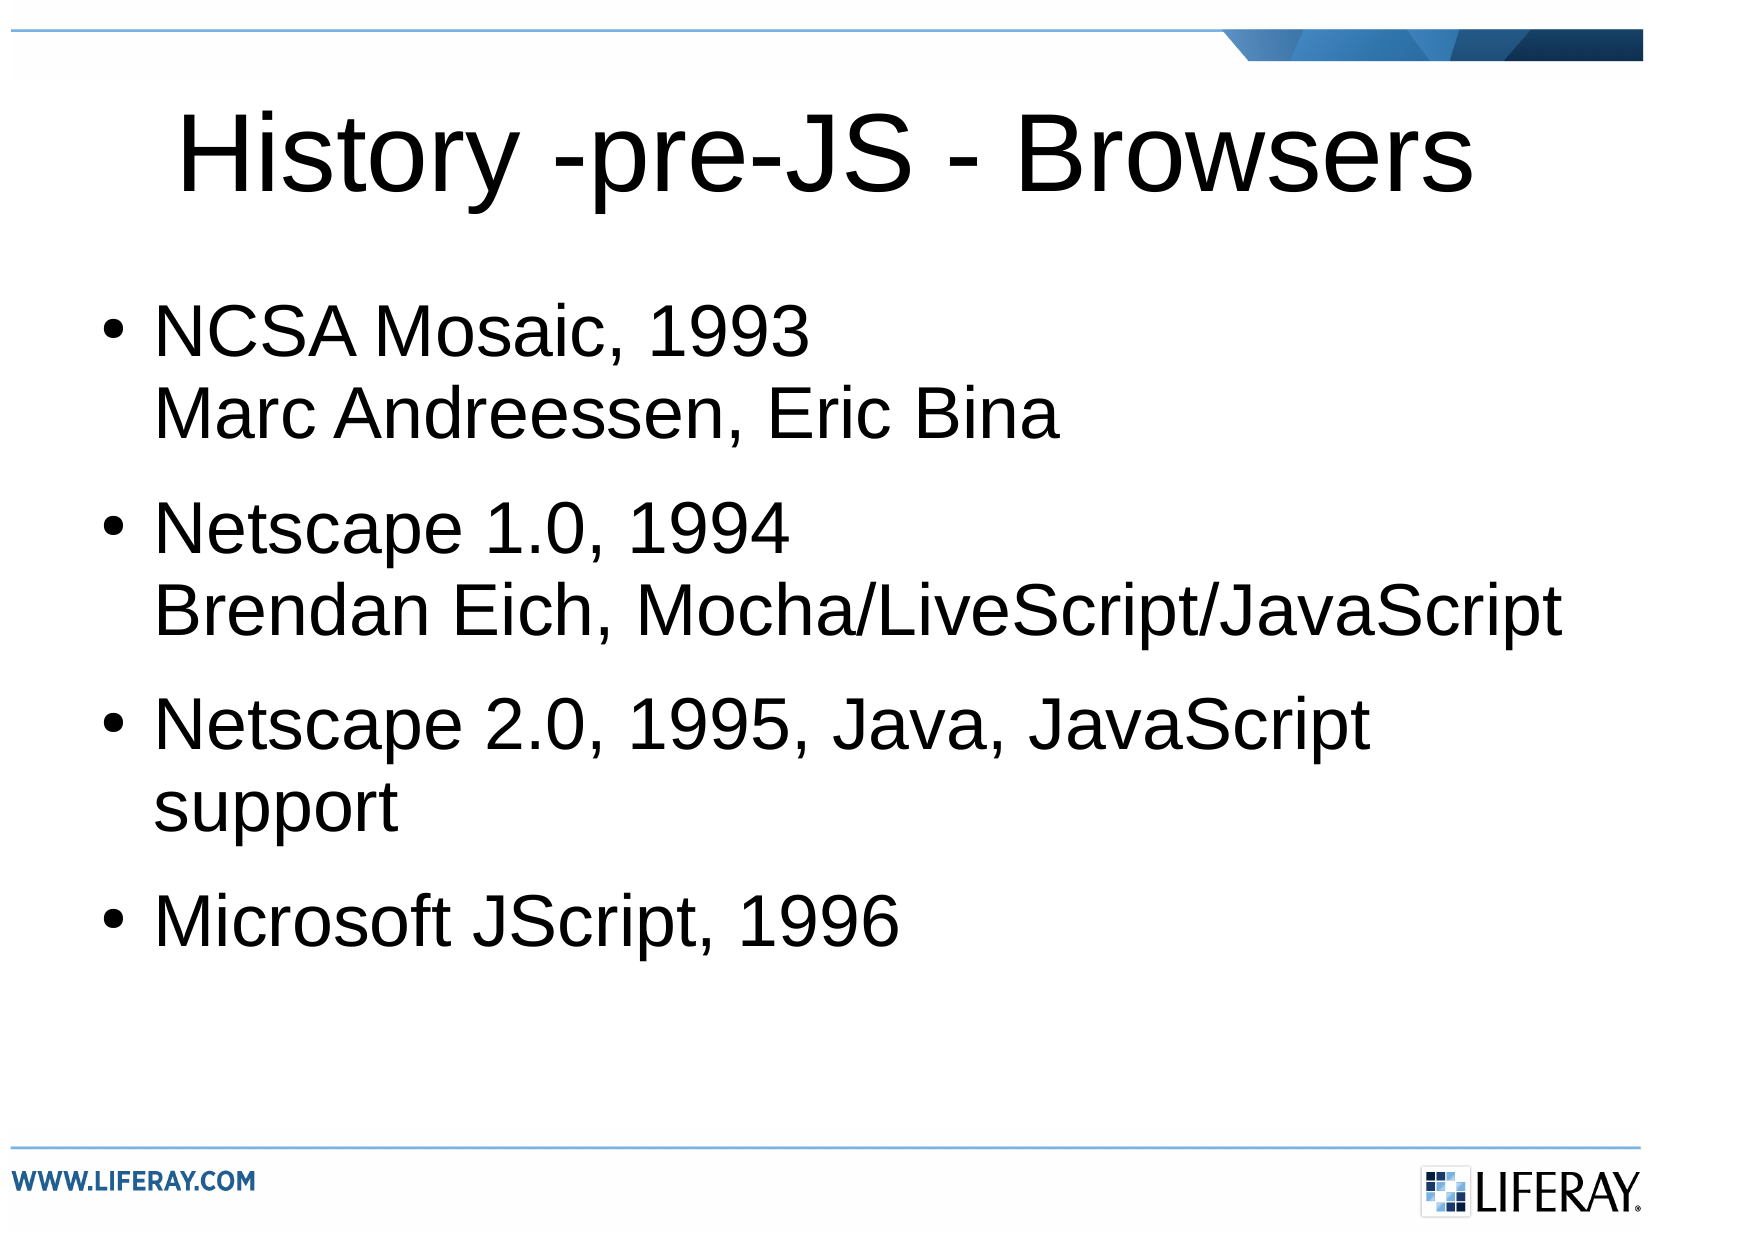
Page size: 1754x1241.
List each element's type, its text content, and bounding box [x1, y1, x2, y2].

picture [11, 0, 1644, 84]
list NCSA Mosaic, 1993 Marc Andreessen, Eric Bina Netscape 1.0, 1994 Brendan Eich, Mocha/LiveScript/JavaScript Netscape 2.0, 1995, Java, JavaScript support Microsoft JScript, 1996 [82, 290, 1571, 1010]
picture [9, 1124, 1642, 1234]
title History -pre-JS - Browsers [82, 49, 1571, 257]
